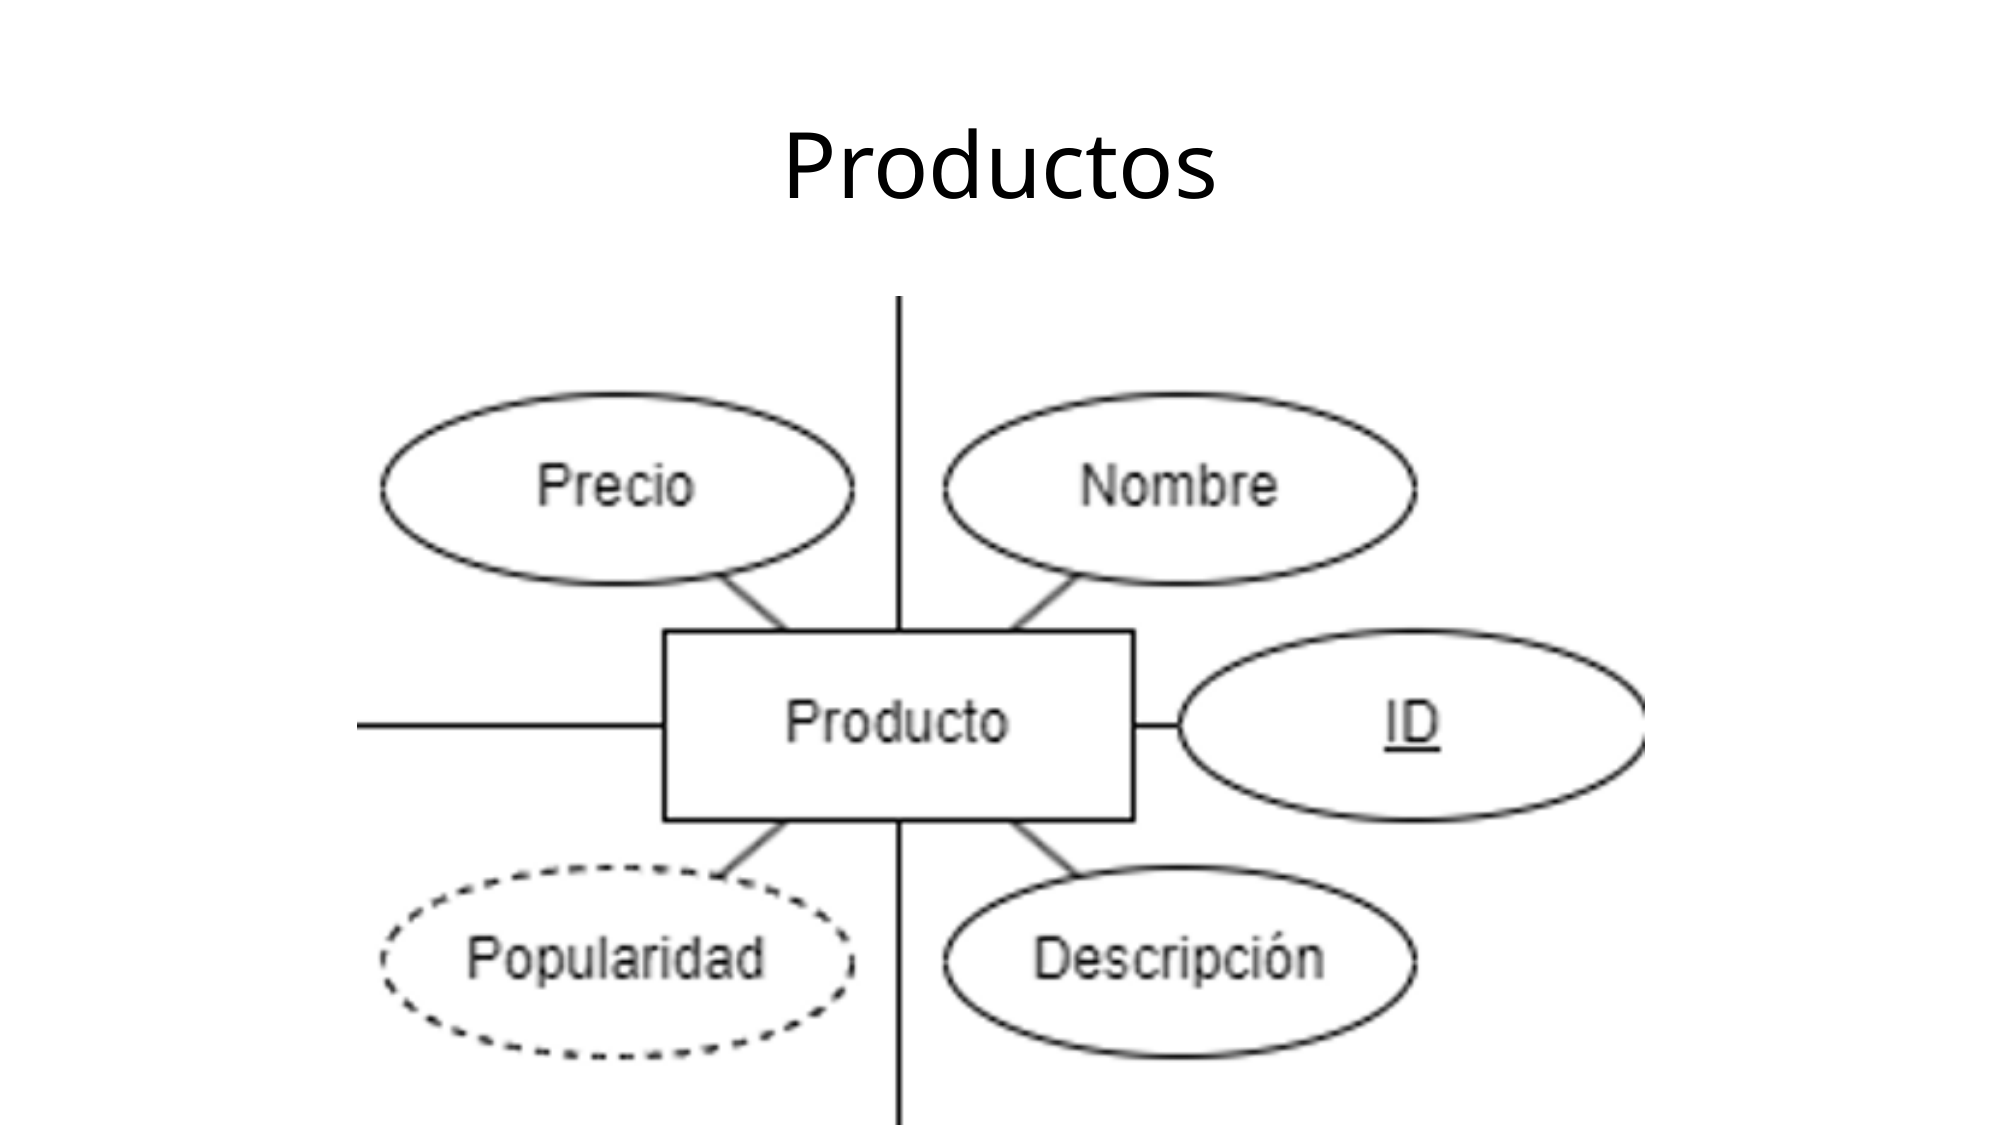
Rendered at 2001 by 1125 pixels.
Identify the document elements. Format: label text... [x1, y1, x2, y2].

title Productos [137, 59, 1863, 278]
picture [357, 296, 1645, 1125]
